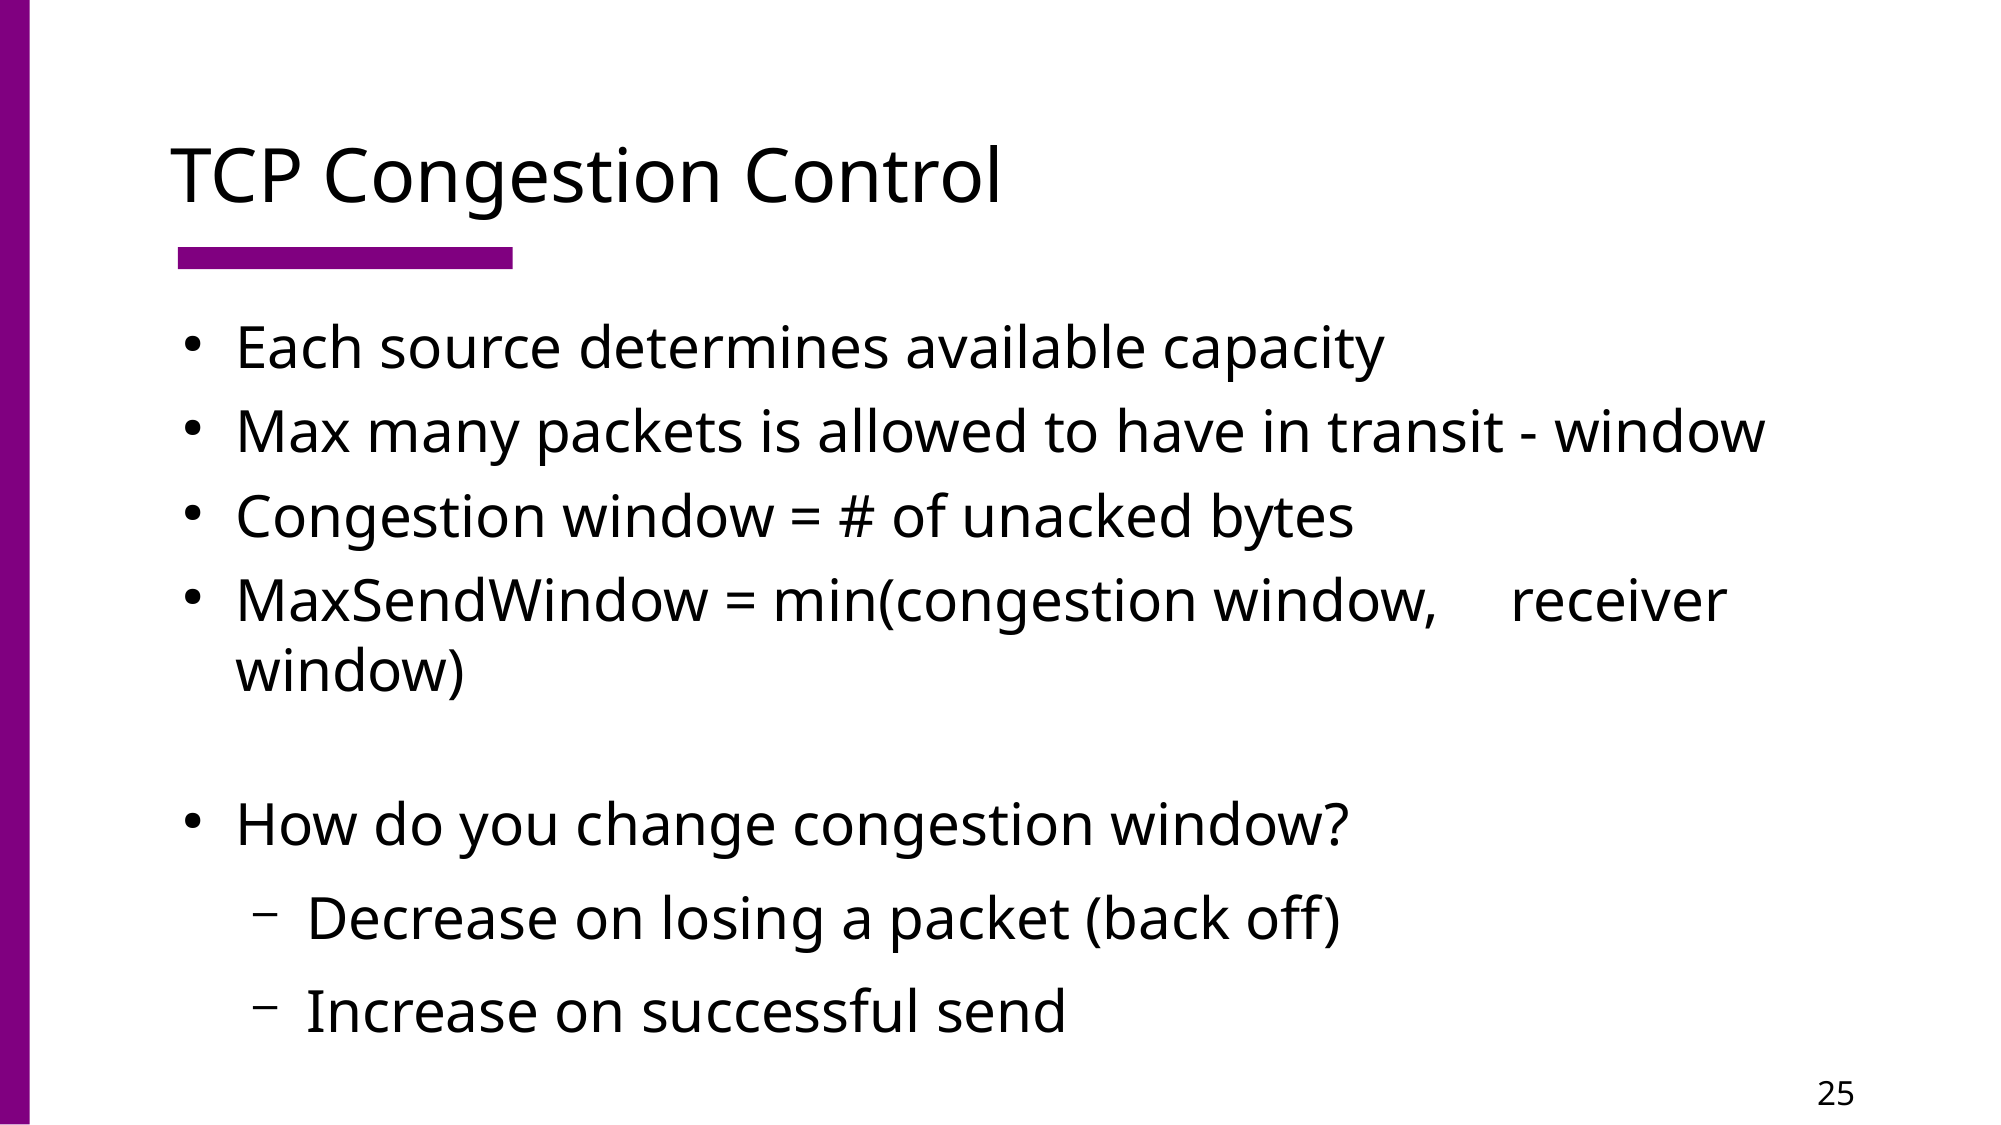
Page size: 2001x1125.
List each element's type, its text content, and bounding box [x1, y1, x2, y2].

title TCP Congestion Control [120, 29, 1932, 226]
list Each source determines available capacity Max many packets is allowed to have in transit - window Congestion window = # of unacked bytes MaxSendWindow = min(congestion window, receiver window) How do you change congestion window? Decrease on losing a packet (back off) Increase on successful send [149, 302, 1959, 1125]
